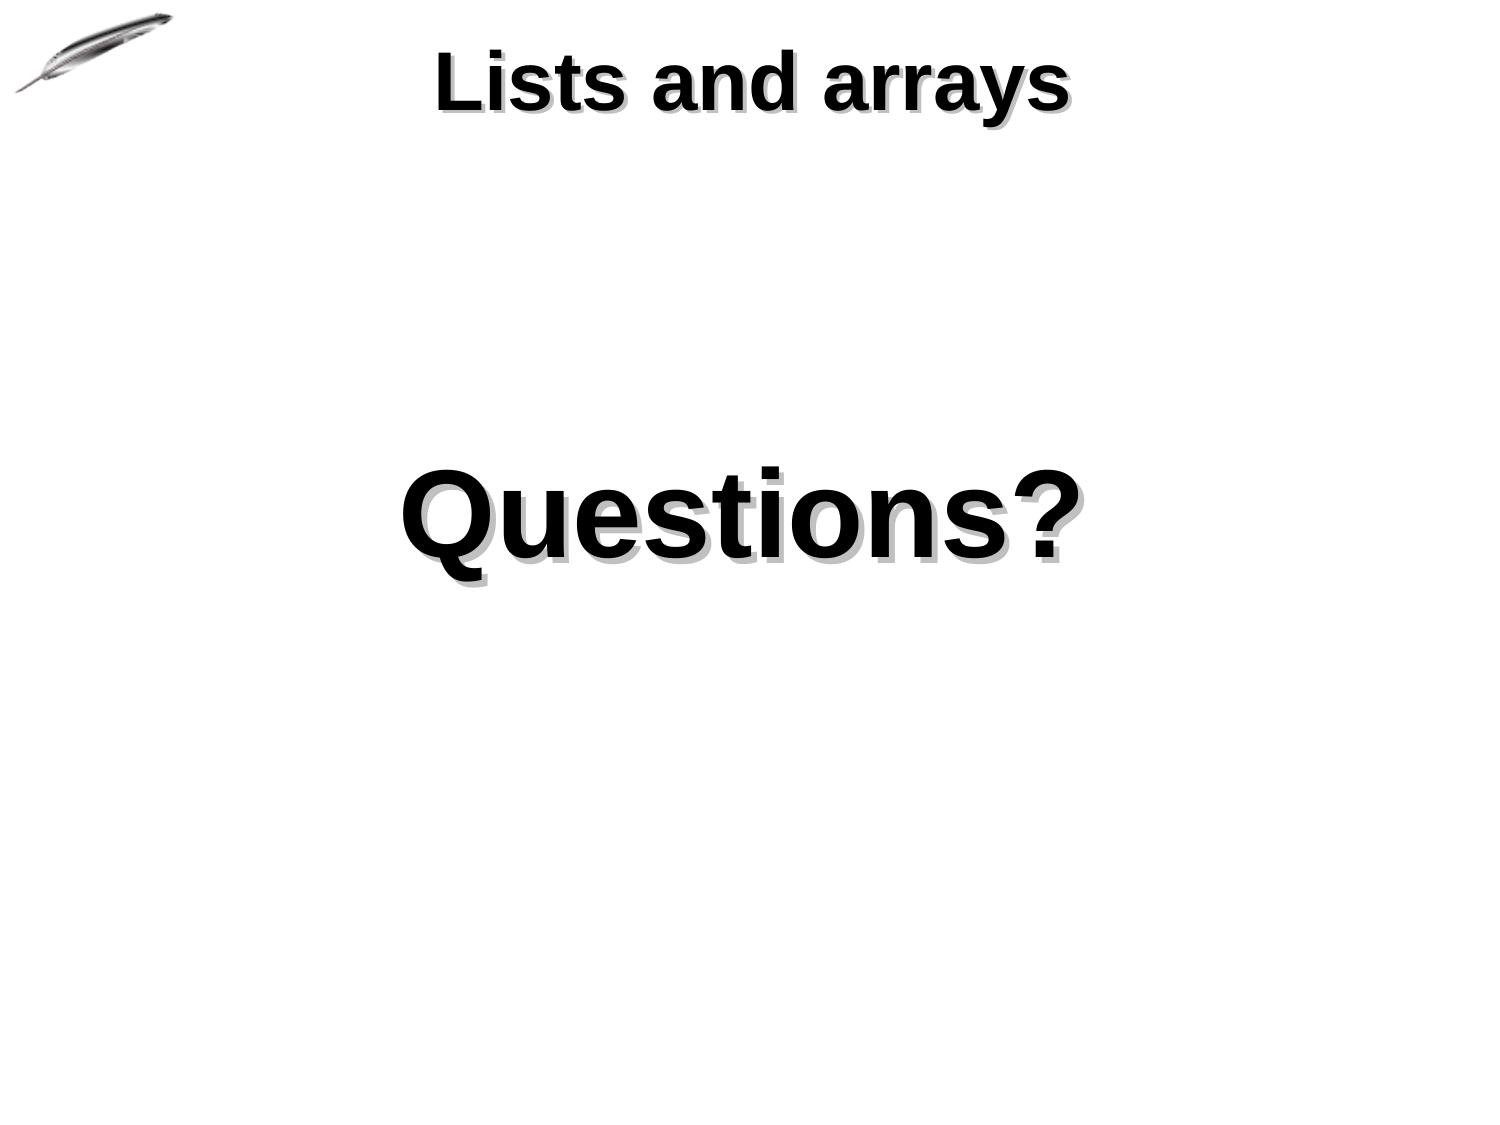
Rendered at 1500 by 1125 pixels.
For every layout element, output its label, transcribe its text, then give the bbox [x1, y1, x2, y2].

list Questions? [383, 444, 1140, 646]
picture [11, 11, 179, 95]
title Lists and arrays [419, 11, 1459, 161]
